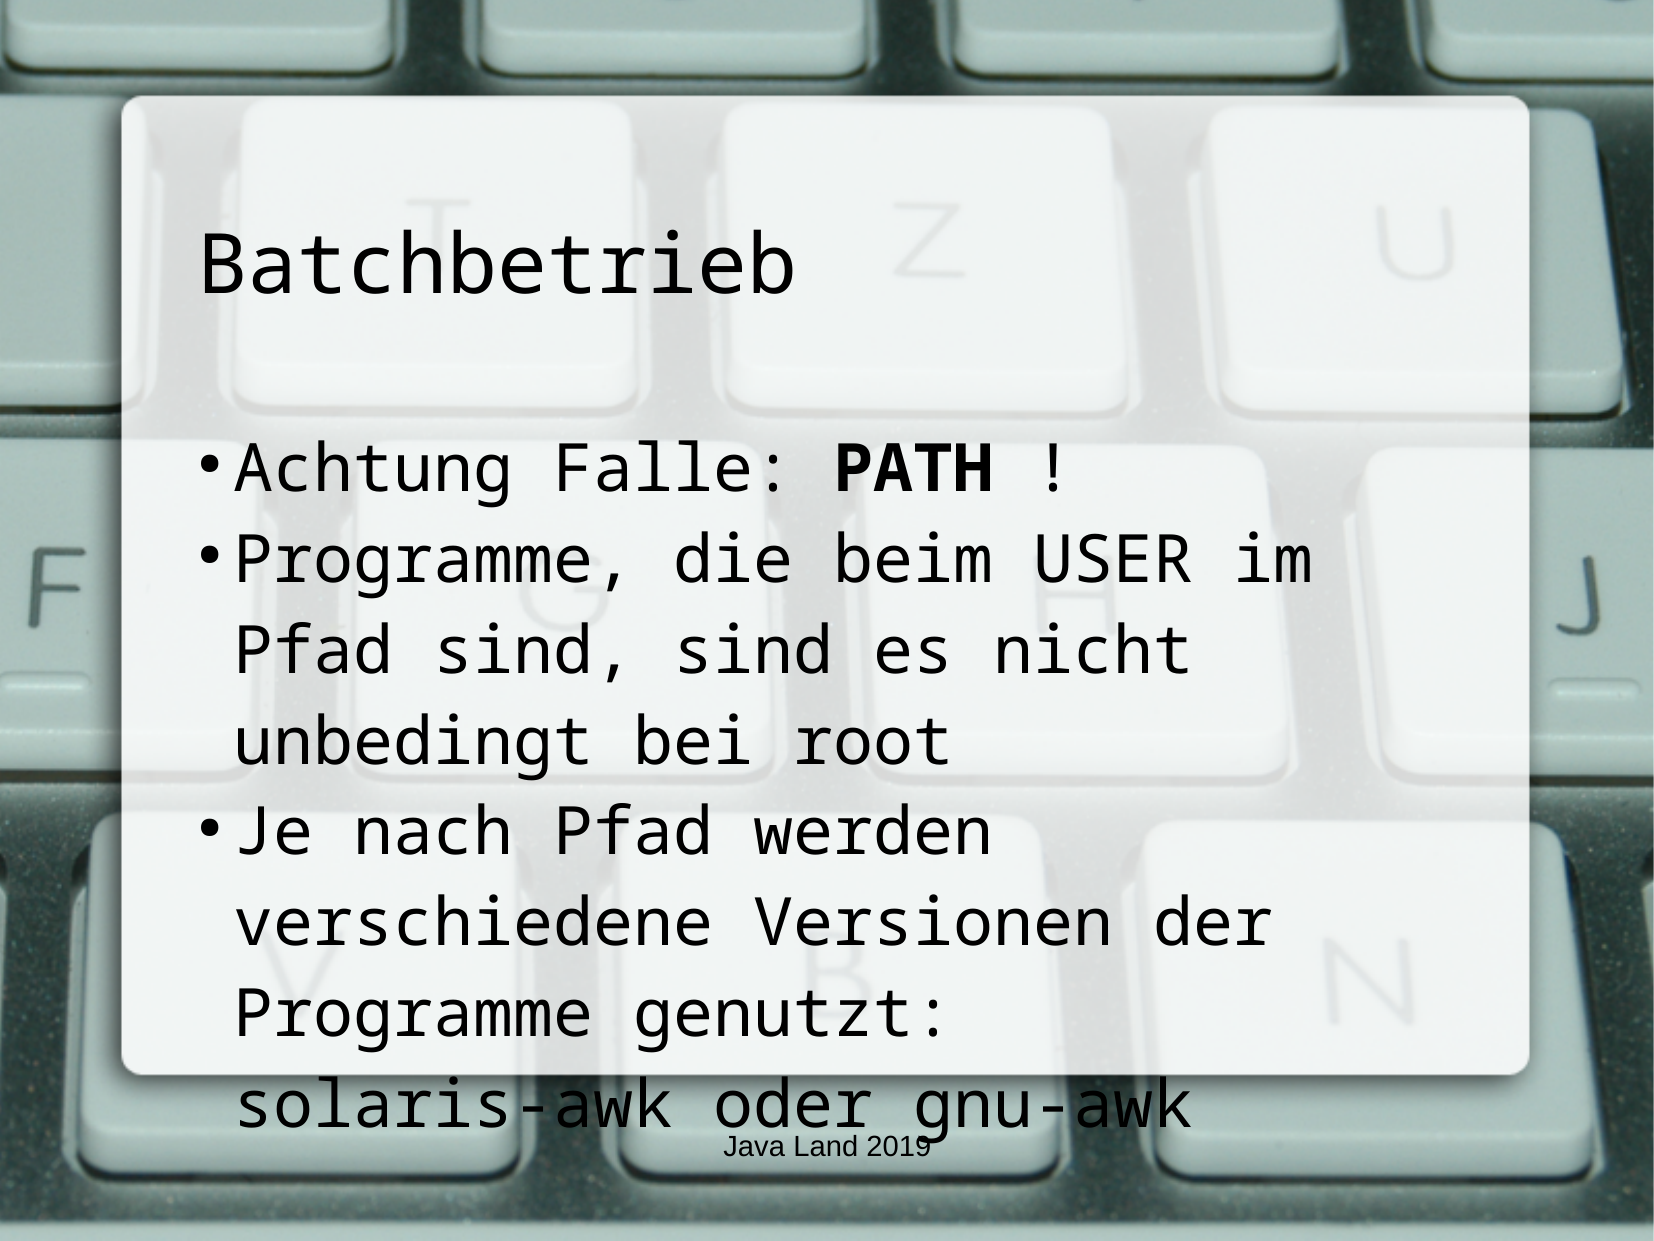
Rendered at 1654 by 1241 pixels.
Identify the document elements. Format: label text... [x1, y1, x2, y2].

picture [0, 0, 1654, 1241]
title [280, 170, 1436, 934]
text_box Batchbetrieb Achtung Falle: PATH ! Programme, die beim USER im Pfad sind, sind es nicht unbedingt bei root Je nach Pfad werden verschiedene Versionen der Programme genutzt: solaris-awk oder gnu-awk [197, 204, 1430, 1012]
